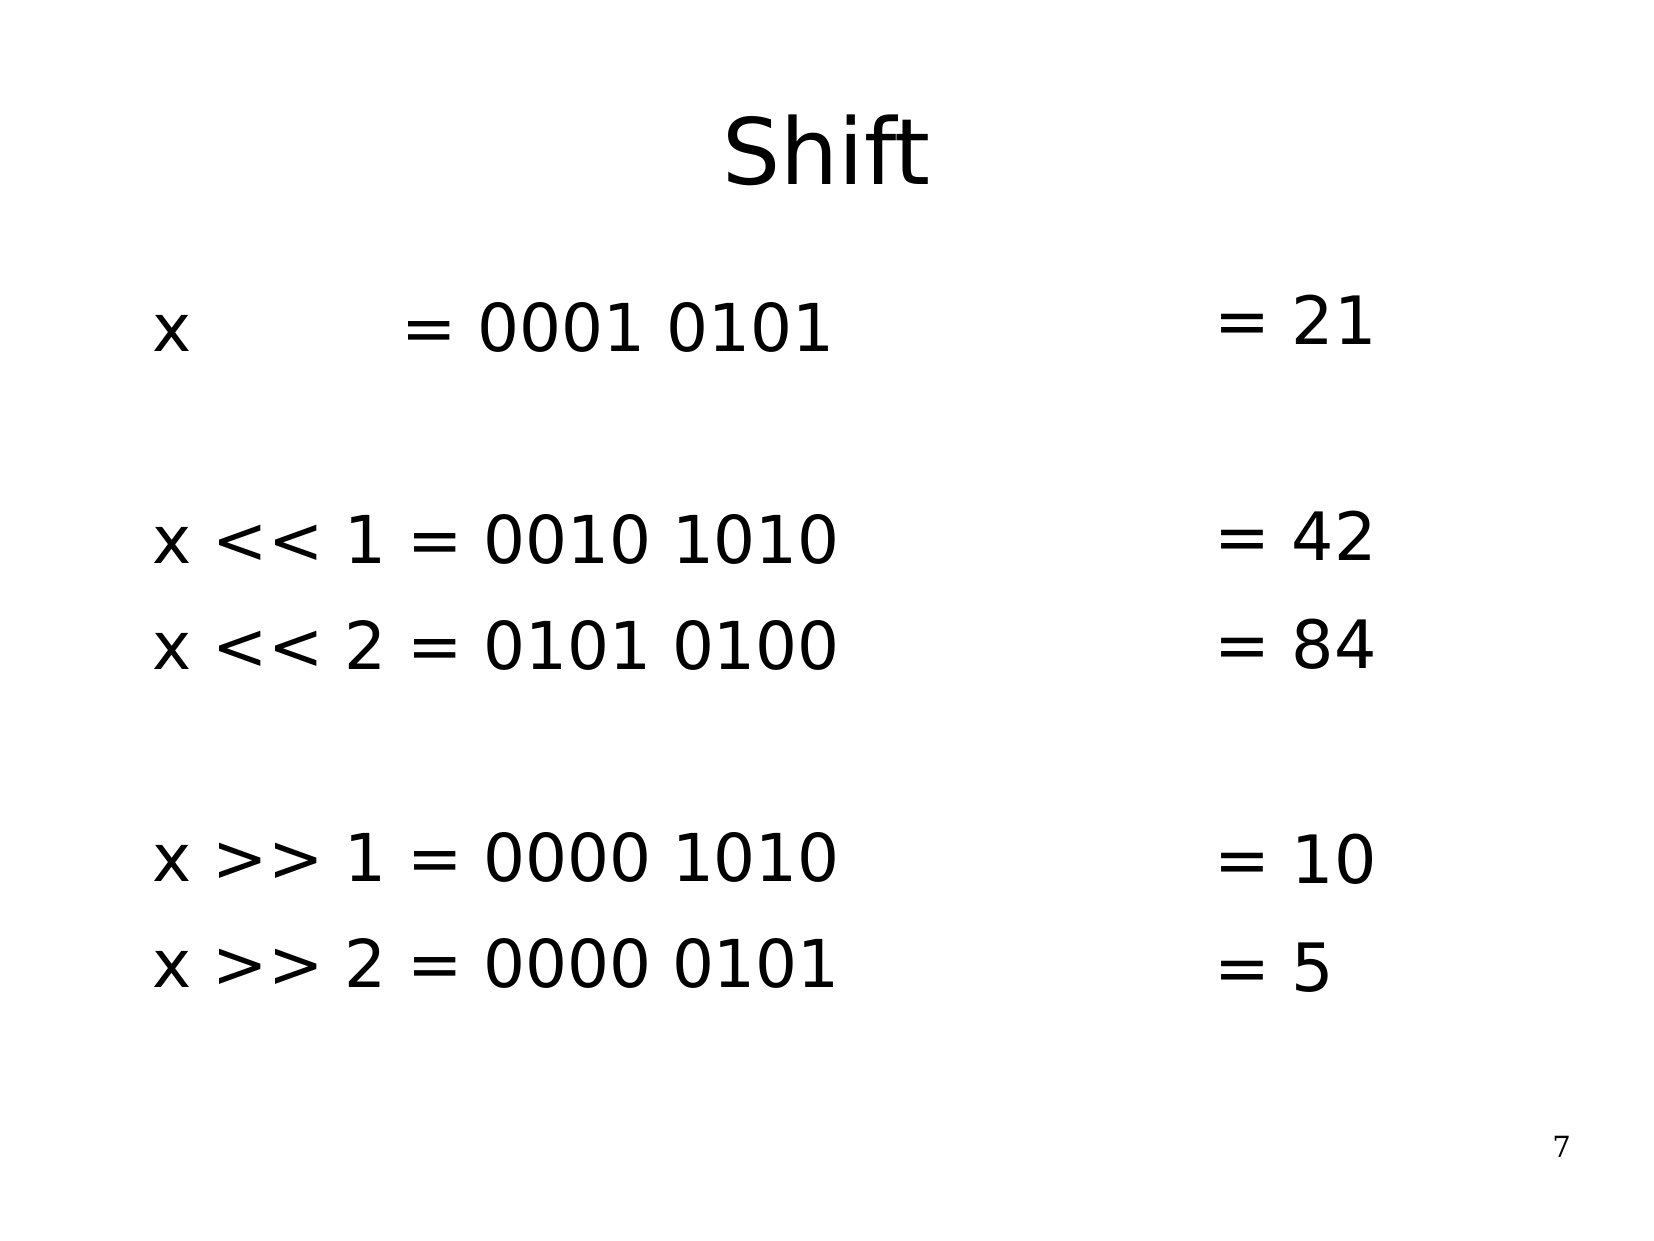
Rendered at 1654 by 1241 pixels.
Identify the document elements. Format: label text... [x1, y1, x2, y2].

text_box = 21 = 42 = 84 = 10 = 5 [1200, 275, 1426, 1015]
list x = 0001 0101 x << 1 = 0010 1010 x << 2 = 0101 0100 x >> 1 = 0000 1010 x >> 2 = 0000 0101 [82, 290, 1200, 1010]
title Shift [82, 49, 1571, 257]
